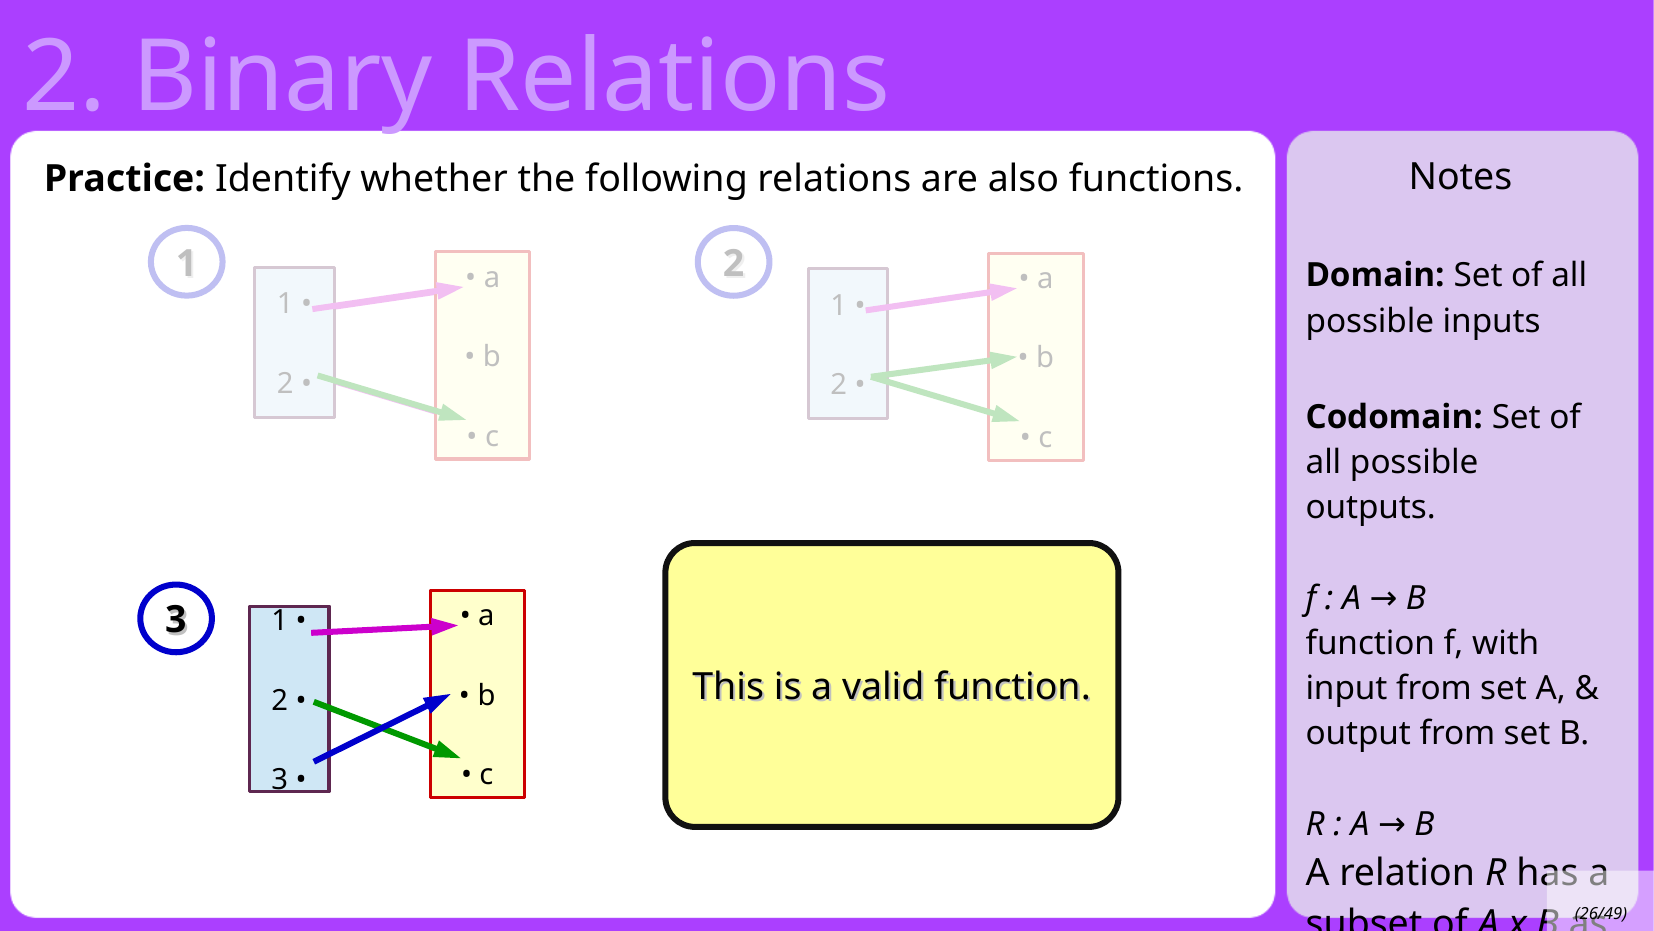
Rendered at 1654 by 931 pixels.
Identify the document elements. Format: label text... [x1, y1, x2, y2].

picture [1393, 918, 1403, 924]
text_box Notes Domain: Set of all possible inputs Codomain: Set of all possible outputs. f : A → B function f, with input from set A, & output from set B. R : A → B A relation R has a subset of A x B as its rule. [1290, 141, 1631, 819]
picture [1352, 918, 1364, 931]
text_box 3 [140, 584, 212, 653]
text_box This is a valid function. [665, 543, 1119, 827]
text_box 1 • 2 • 3 • [249, 606, 329, 792]
picture [1437, 918, 1449, 931]
picture [1485, 913, 1492, 925]
text_box (<number>/49) [1546, 877, 1654, 931]
picture [0, 0, 1654, 931]
text_box Practice: Identify whether the following relations are also functions. [43, 151, 1261, 194]
text_box [100, 201, 1193, 511]
text_box [617, 515, 1137, 864]
text_box • a • b • c [430, 590, 525, 798]
title 2. Binary Relations [22, 13, 1511, 130]
